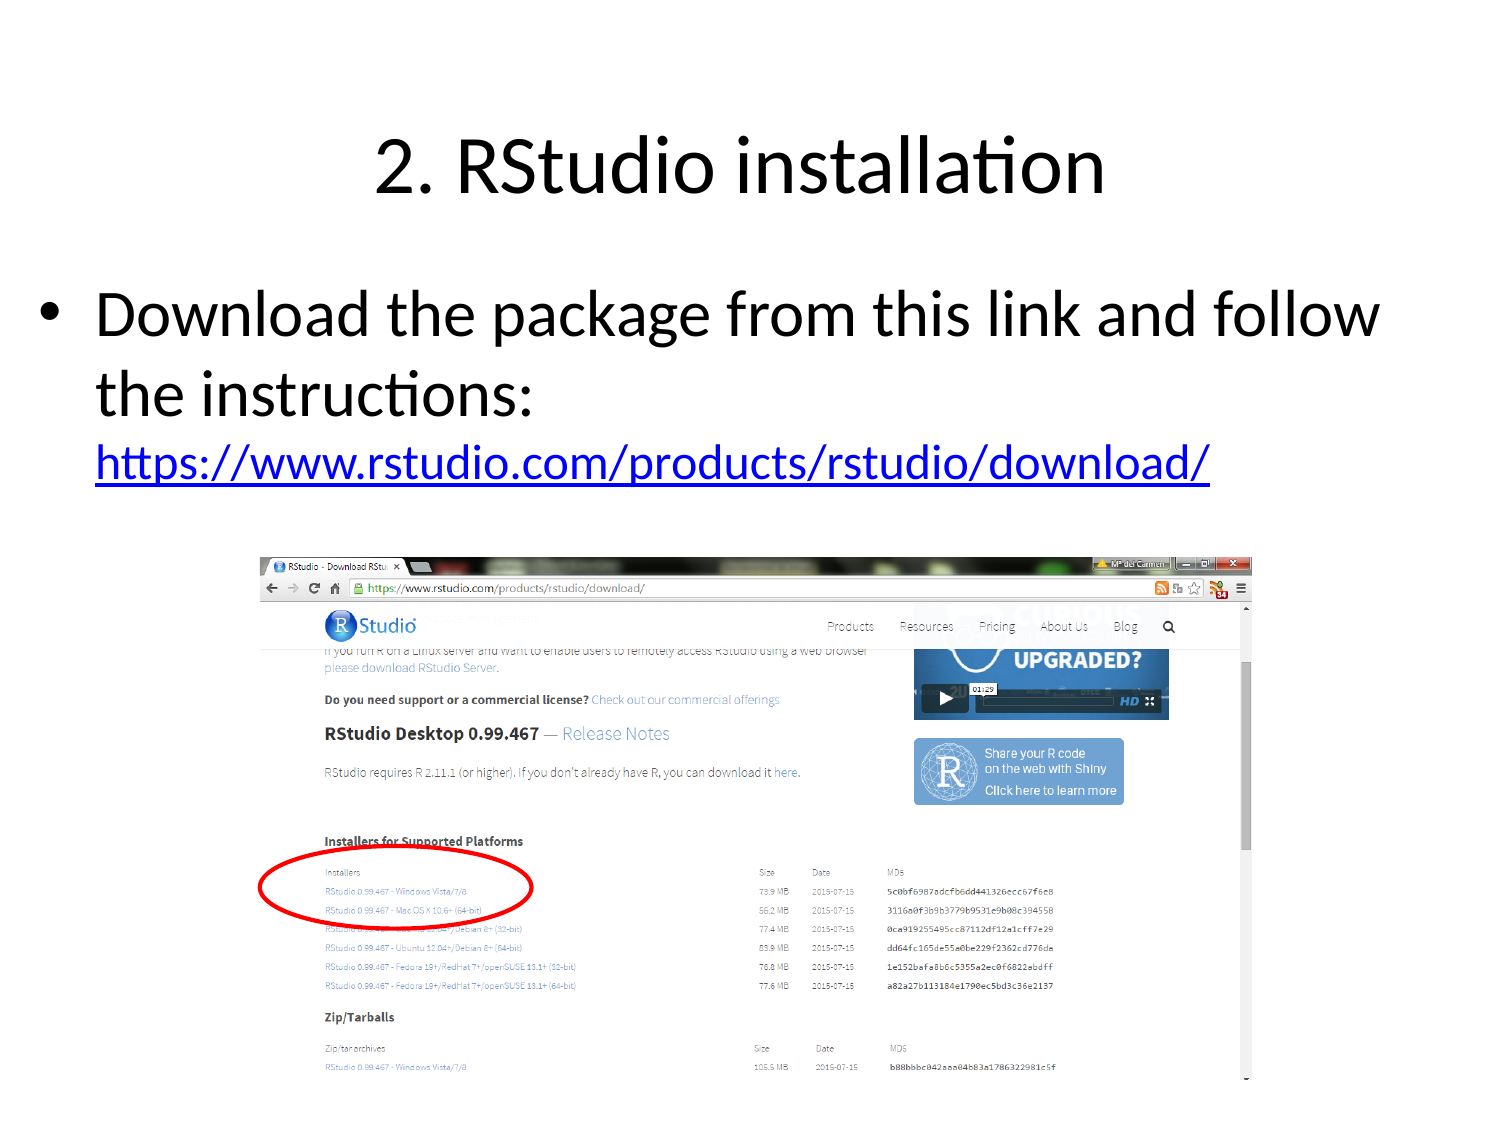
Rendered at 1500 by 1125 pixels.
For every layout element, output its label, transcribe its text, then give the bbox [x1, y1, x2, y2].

picture [259, 557, 1252, 1081]
text_box 2. RStudio installation [74, 66, 1425, 254]
list Download the package from this link and follow the instructions: https://www.rstudio.com/products/rstudio/download/ [23, 262, 1477, 1005]
picture [262, 849, 529, 926]
